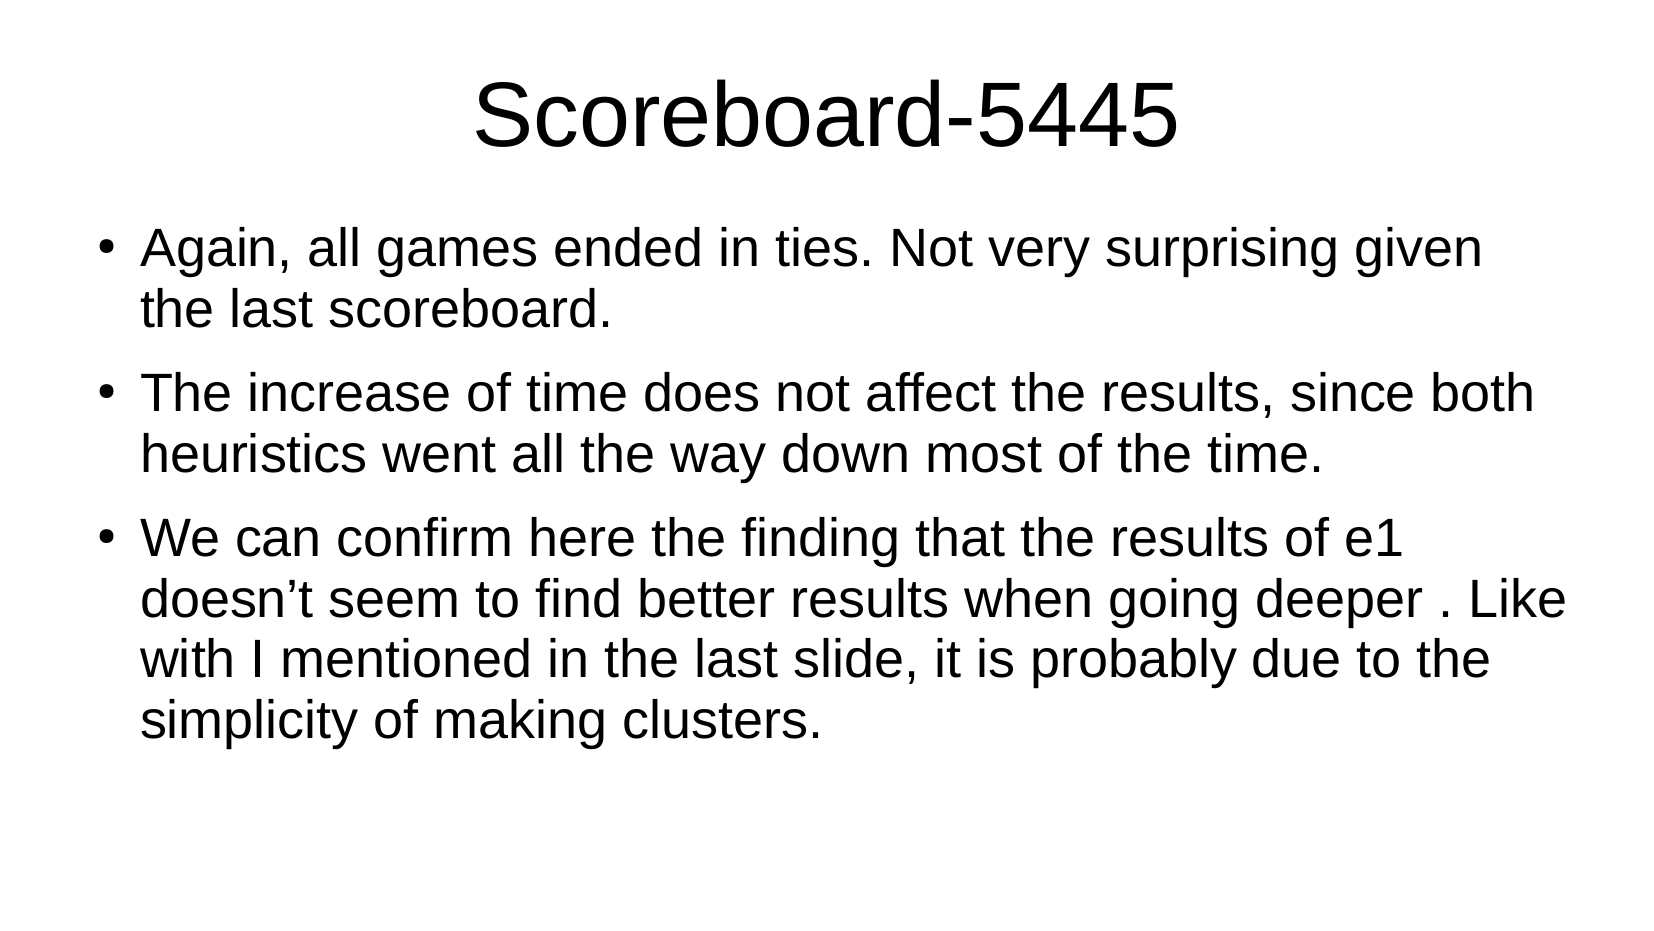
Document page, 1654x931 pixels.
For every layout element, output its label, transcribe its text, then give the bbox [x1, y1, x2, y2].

title Scoreboard-5445 [82, 37, 1571, 193]
list Again, all games ended in ties. Not very surprising given the last scoreboard. The increase of time does not affect the results, since both heuristics went all the way down most of the time. We can confirm here the finding that the results of e1 doesn’t seem to find better results when going deeper . Like with I mentioned in the last slide, it is probably due to the simplicity of making clusters. [82, 217, 1571, 758]
